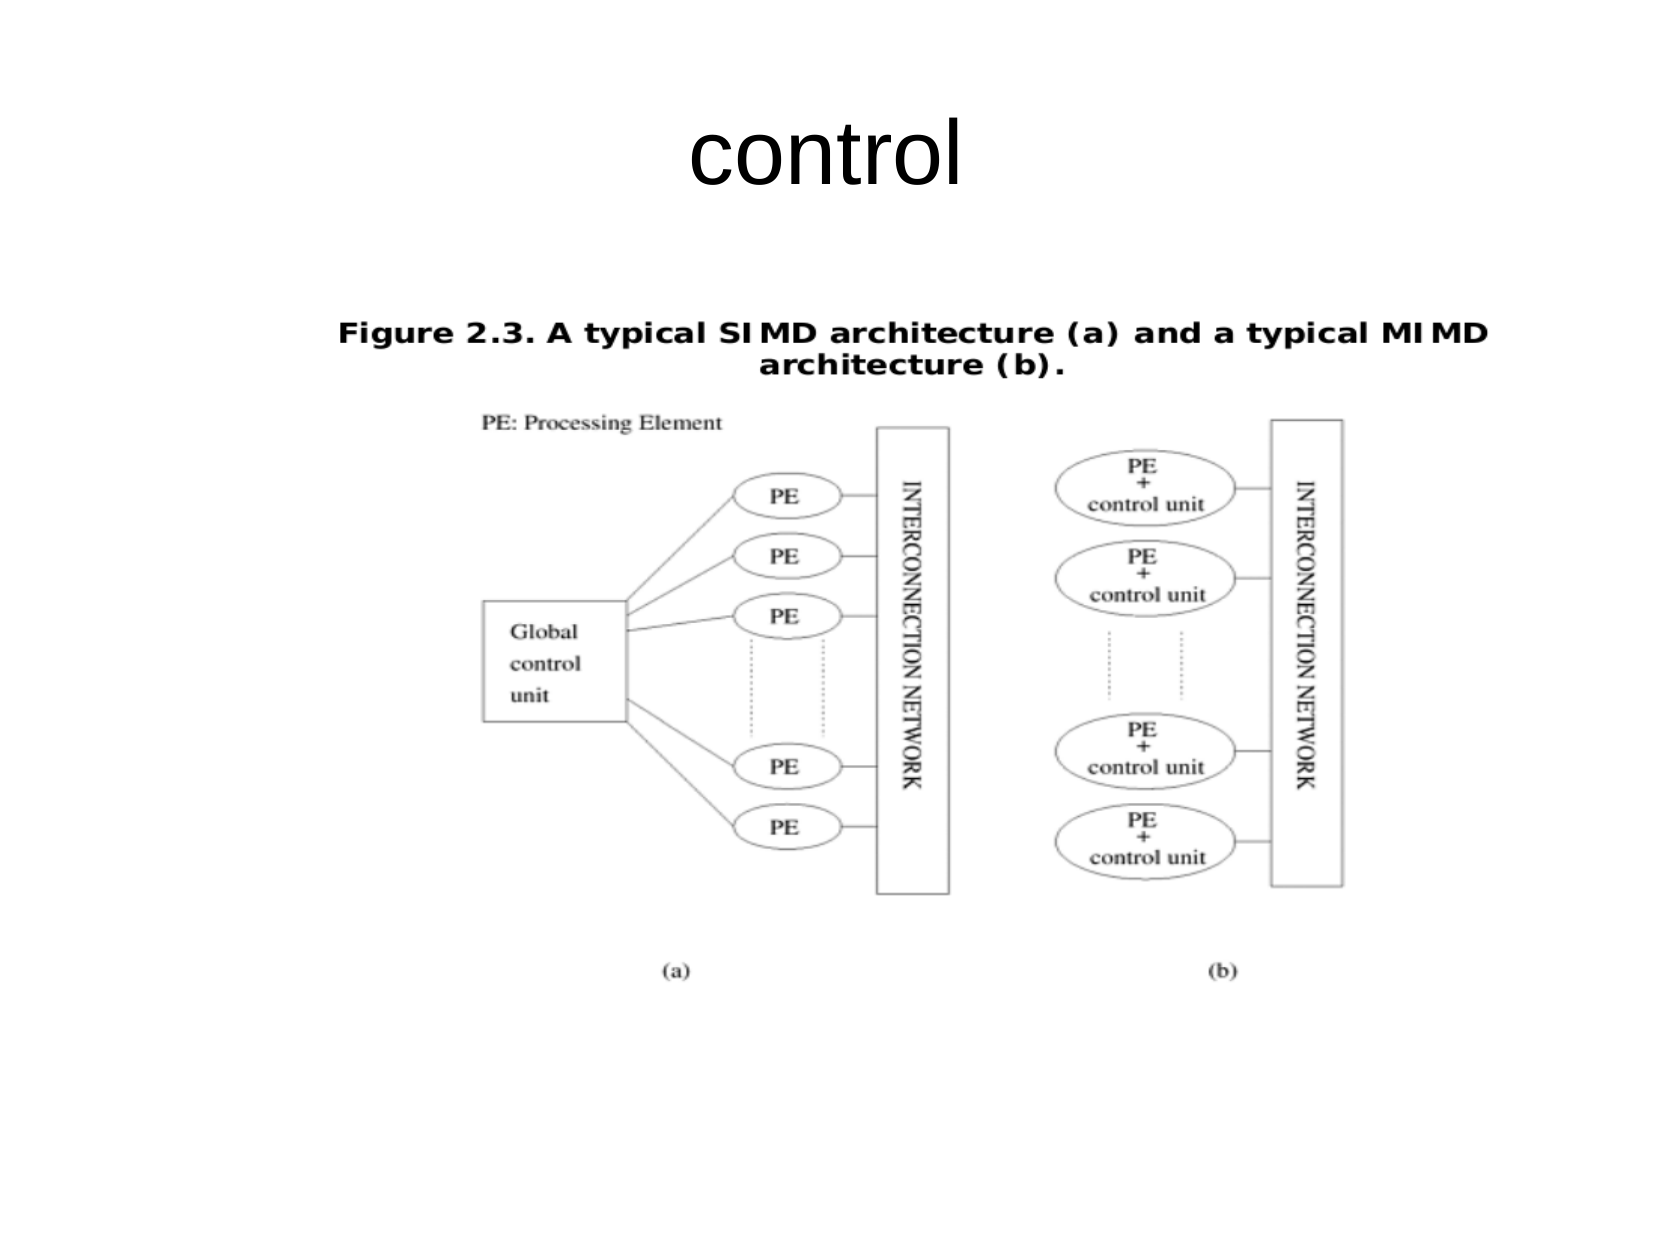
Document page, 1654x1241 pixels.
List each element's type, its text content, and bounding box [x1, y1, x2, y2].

title control [82, 49, 1571, 257]
picture [330, 314, 1495, 991]
